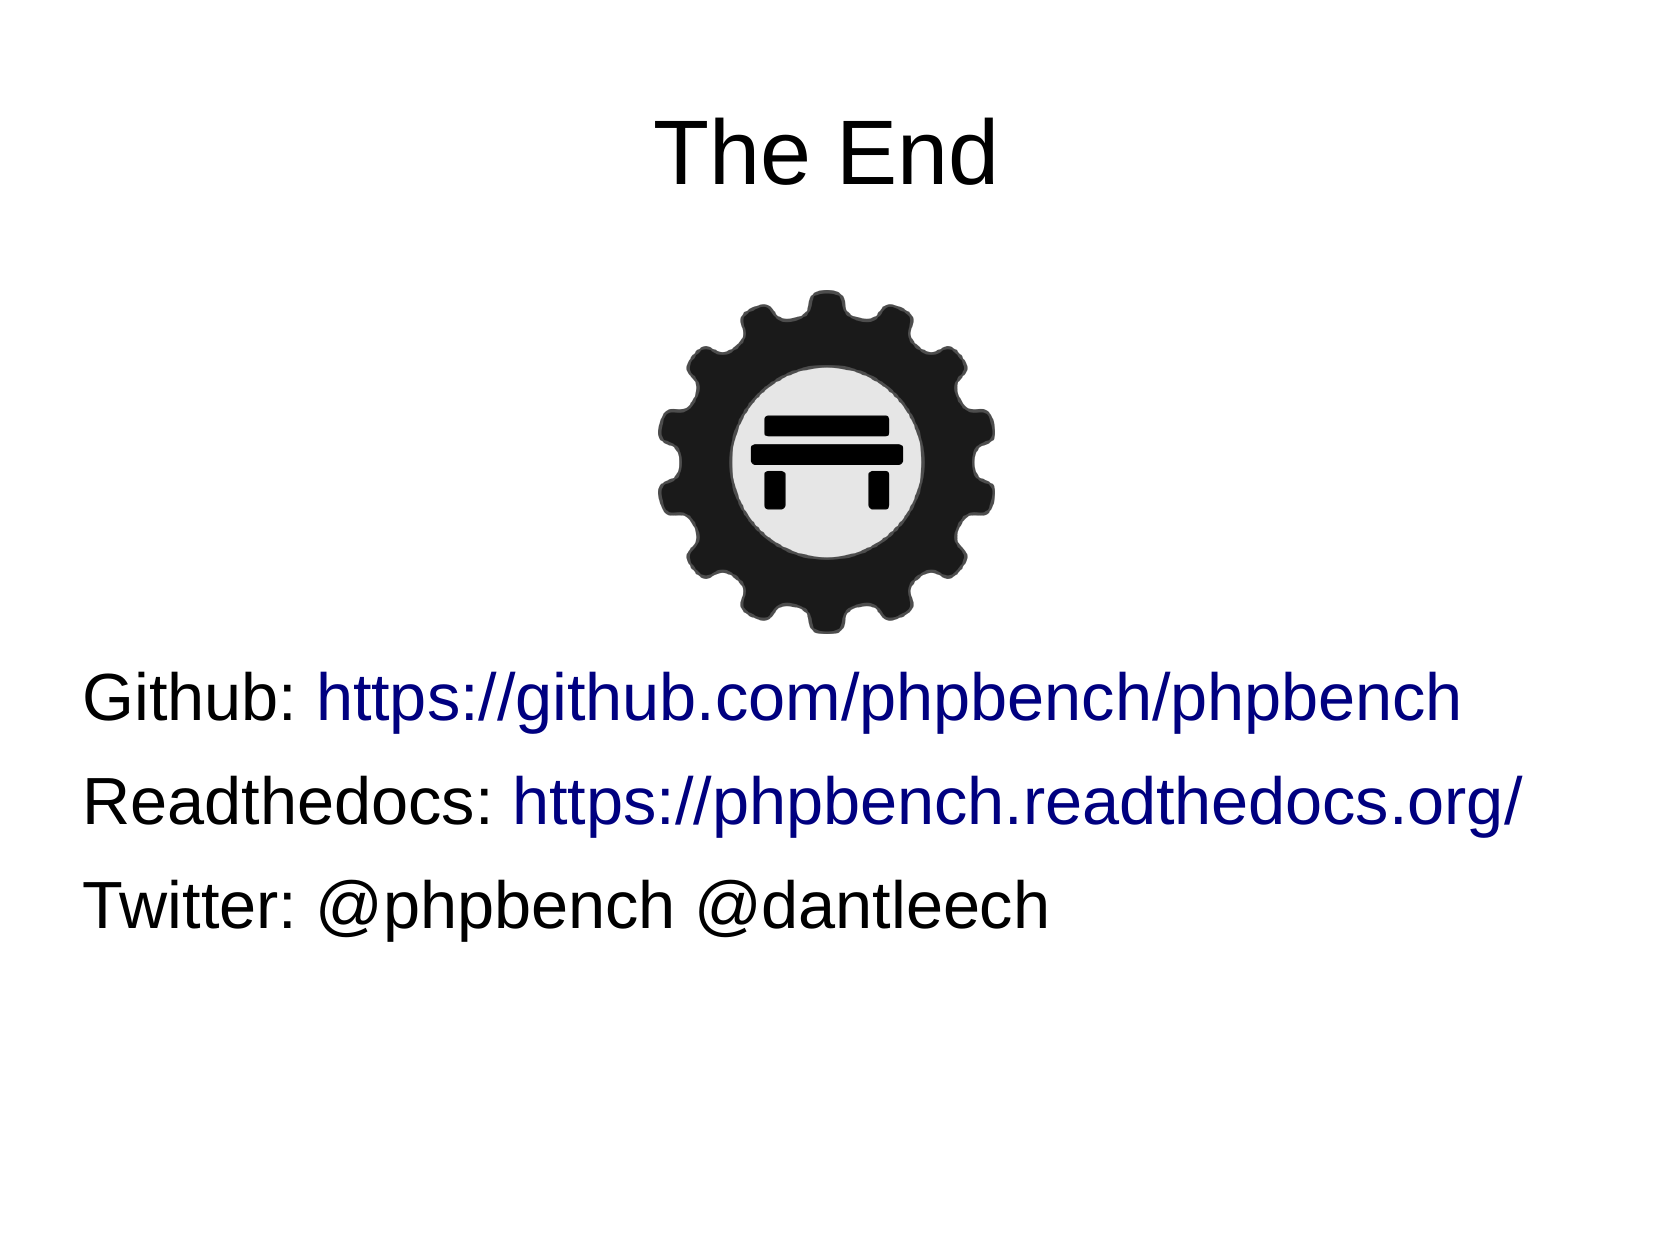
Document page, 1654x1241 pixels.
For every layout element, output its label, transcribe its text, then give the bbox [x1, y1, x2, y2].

picture [658, 290, 995, 634]
list Github: https://github.com/phpbench/phpbench Readthedocs: https://phpbench.readthedocs.org/ Twitter: @phpbench @dantleech [82, 660, 1571, 1004]
title The End [82, 49, 1571, 257]
